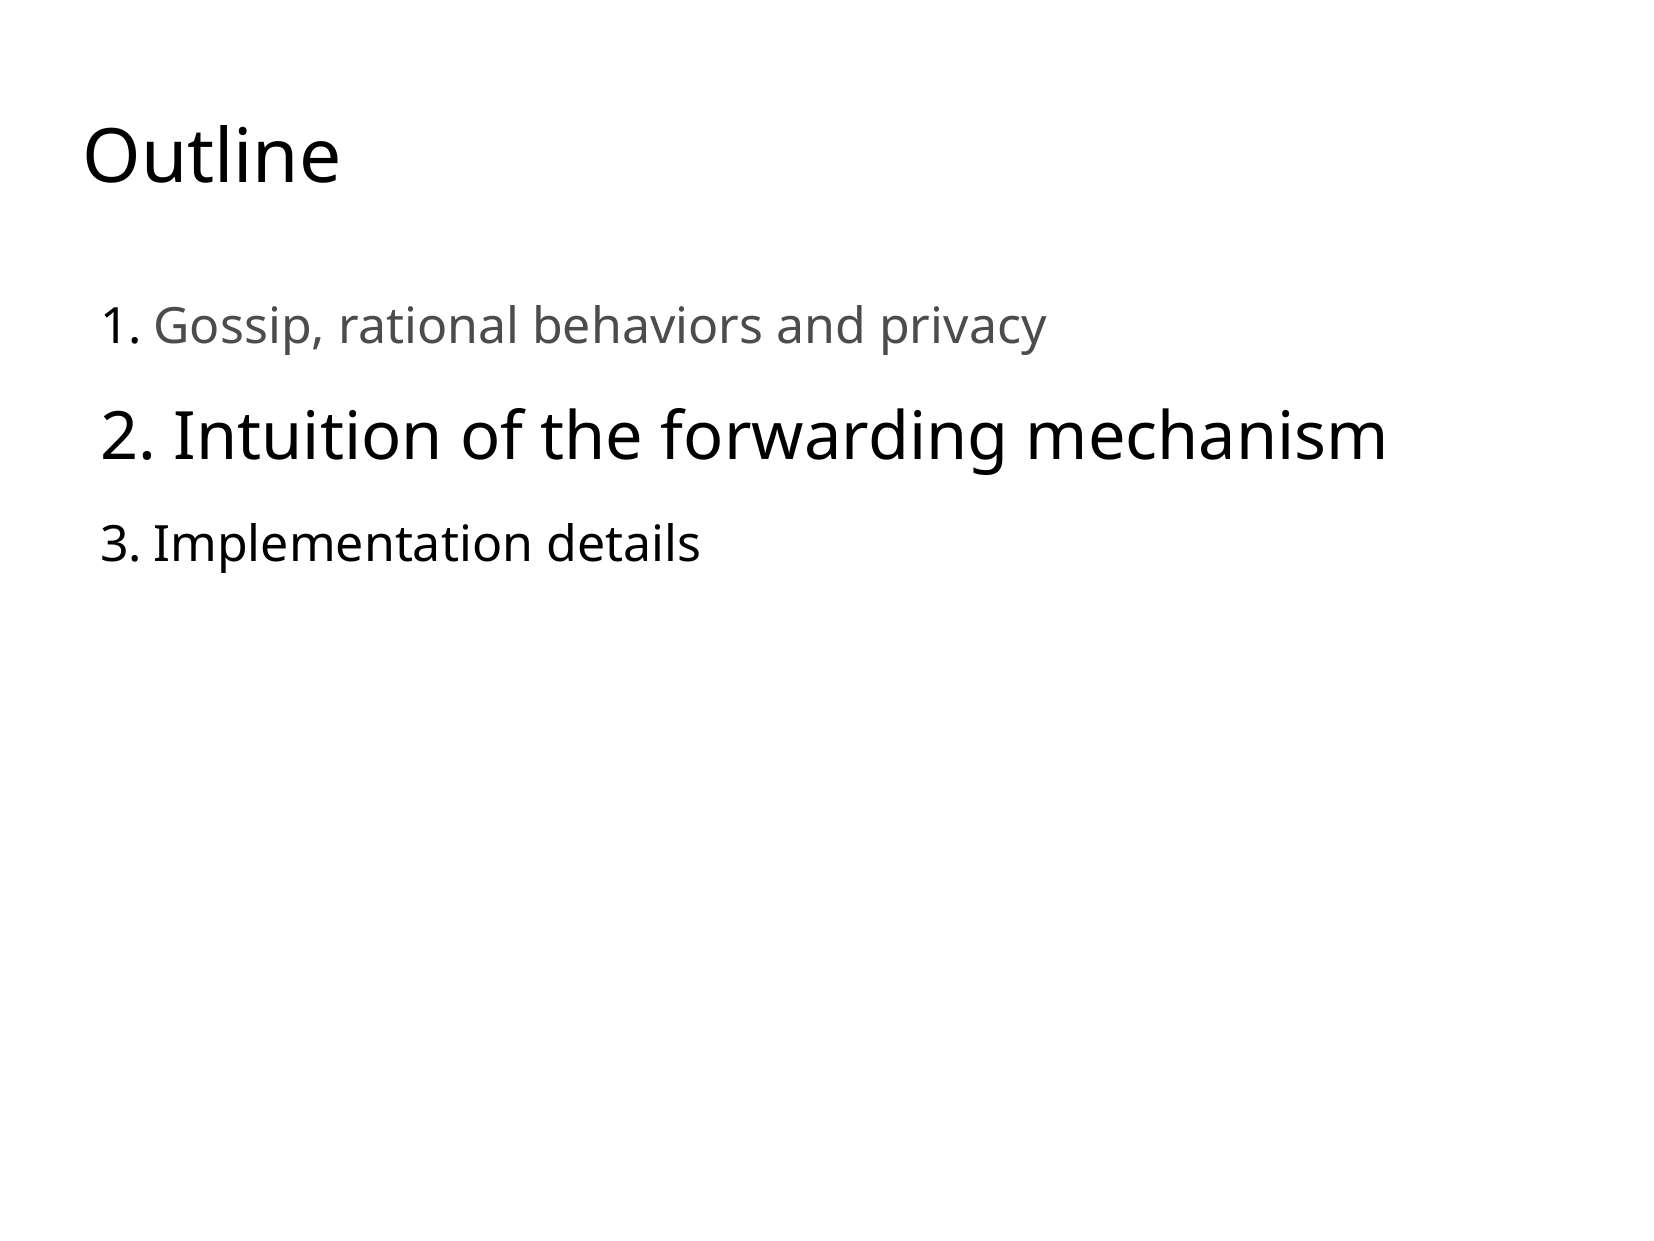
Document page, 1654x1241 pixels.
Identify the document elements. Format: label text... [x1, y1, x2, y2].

title Outline [82, 49, 1571, 257]
list Gossip, rational behaviors and privacy Intuition of the forwarding mechanism Implementation details [82, 290, 1538, 1010]
